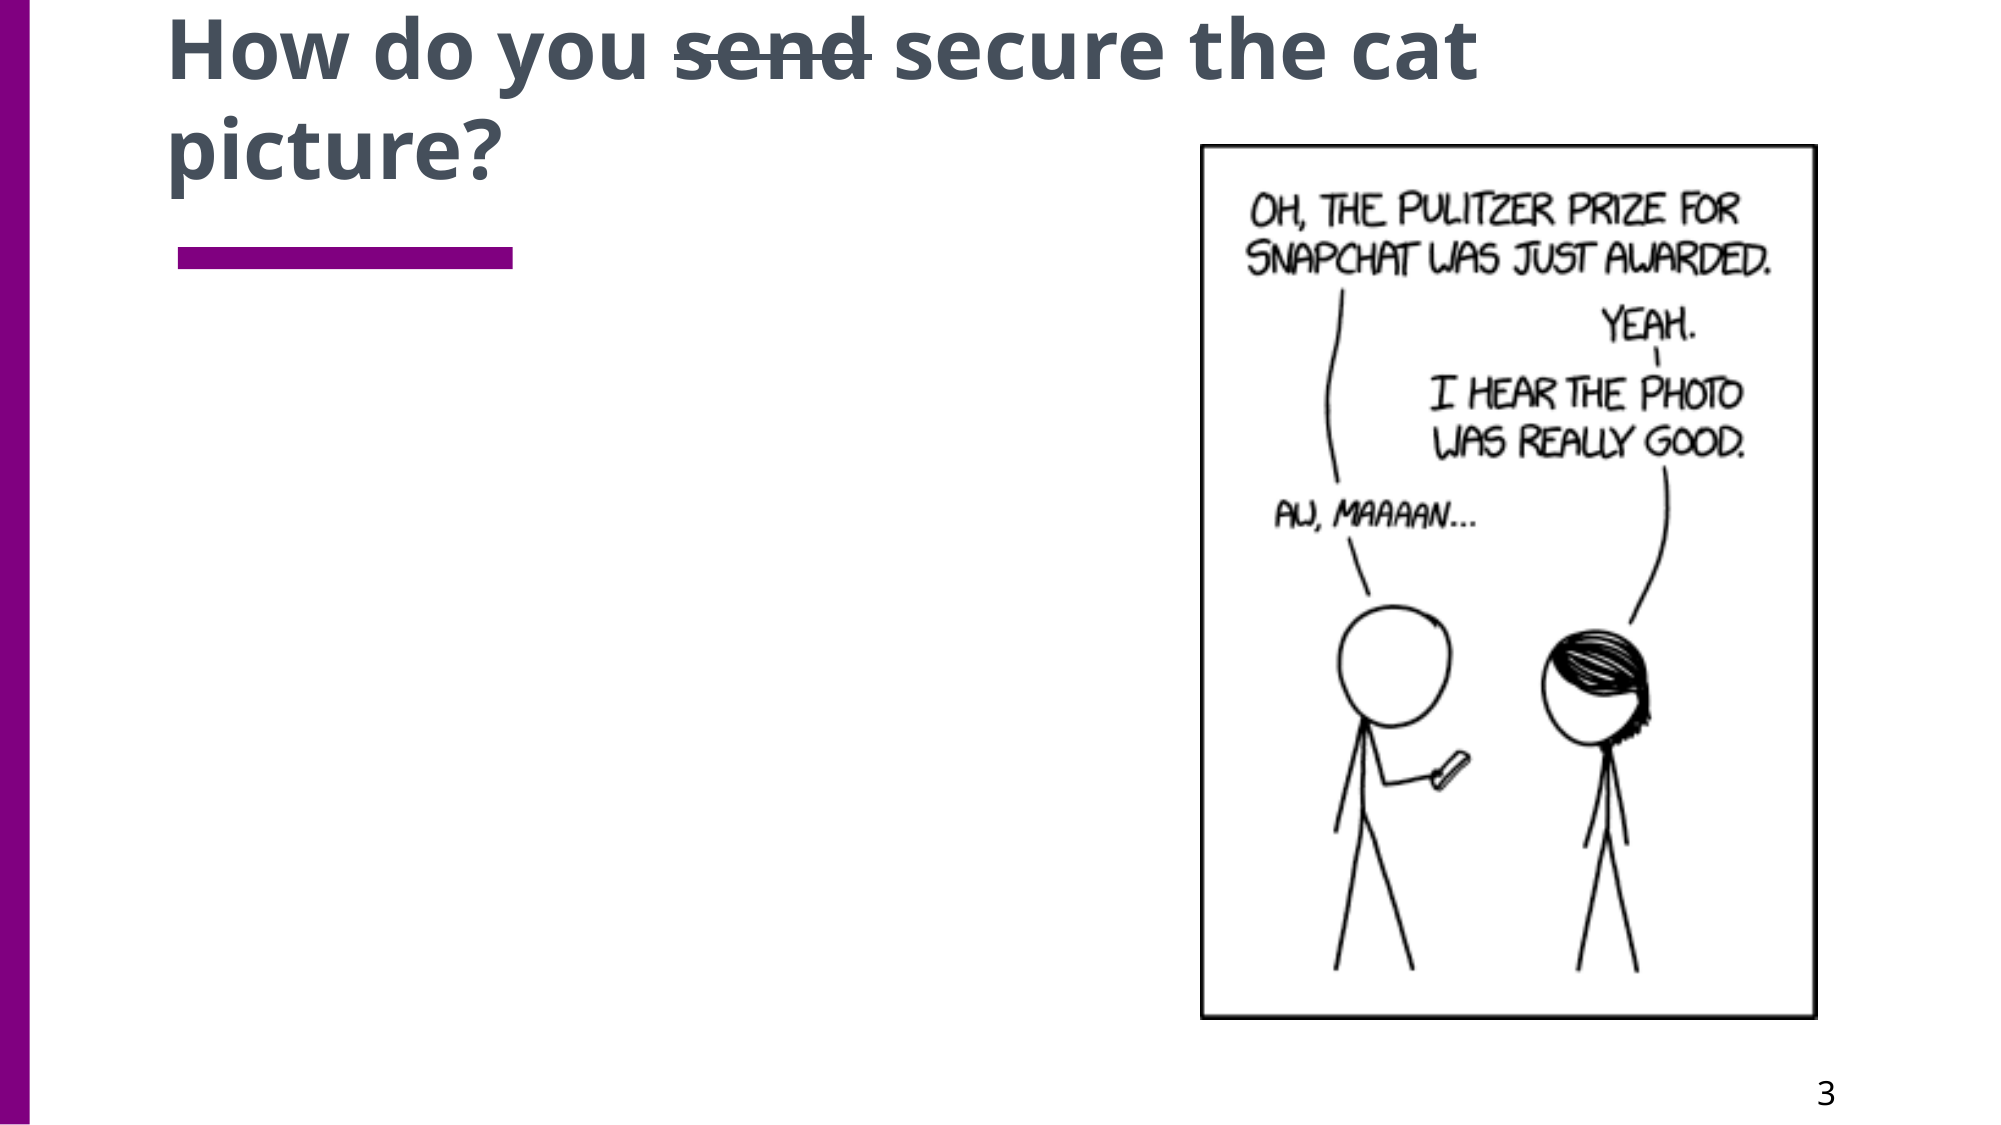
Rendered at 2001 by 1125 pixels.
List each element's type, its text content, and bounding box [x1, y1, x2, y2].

text_box How do you send secure the cat picture? [151, 0, 1849, 212]
picture [1200, 144, 1818, 1021]
